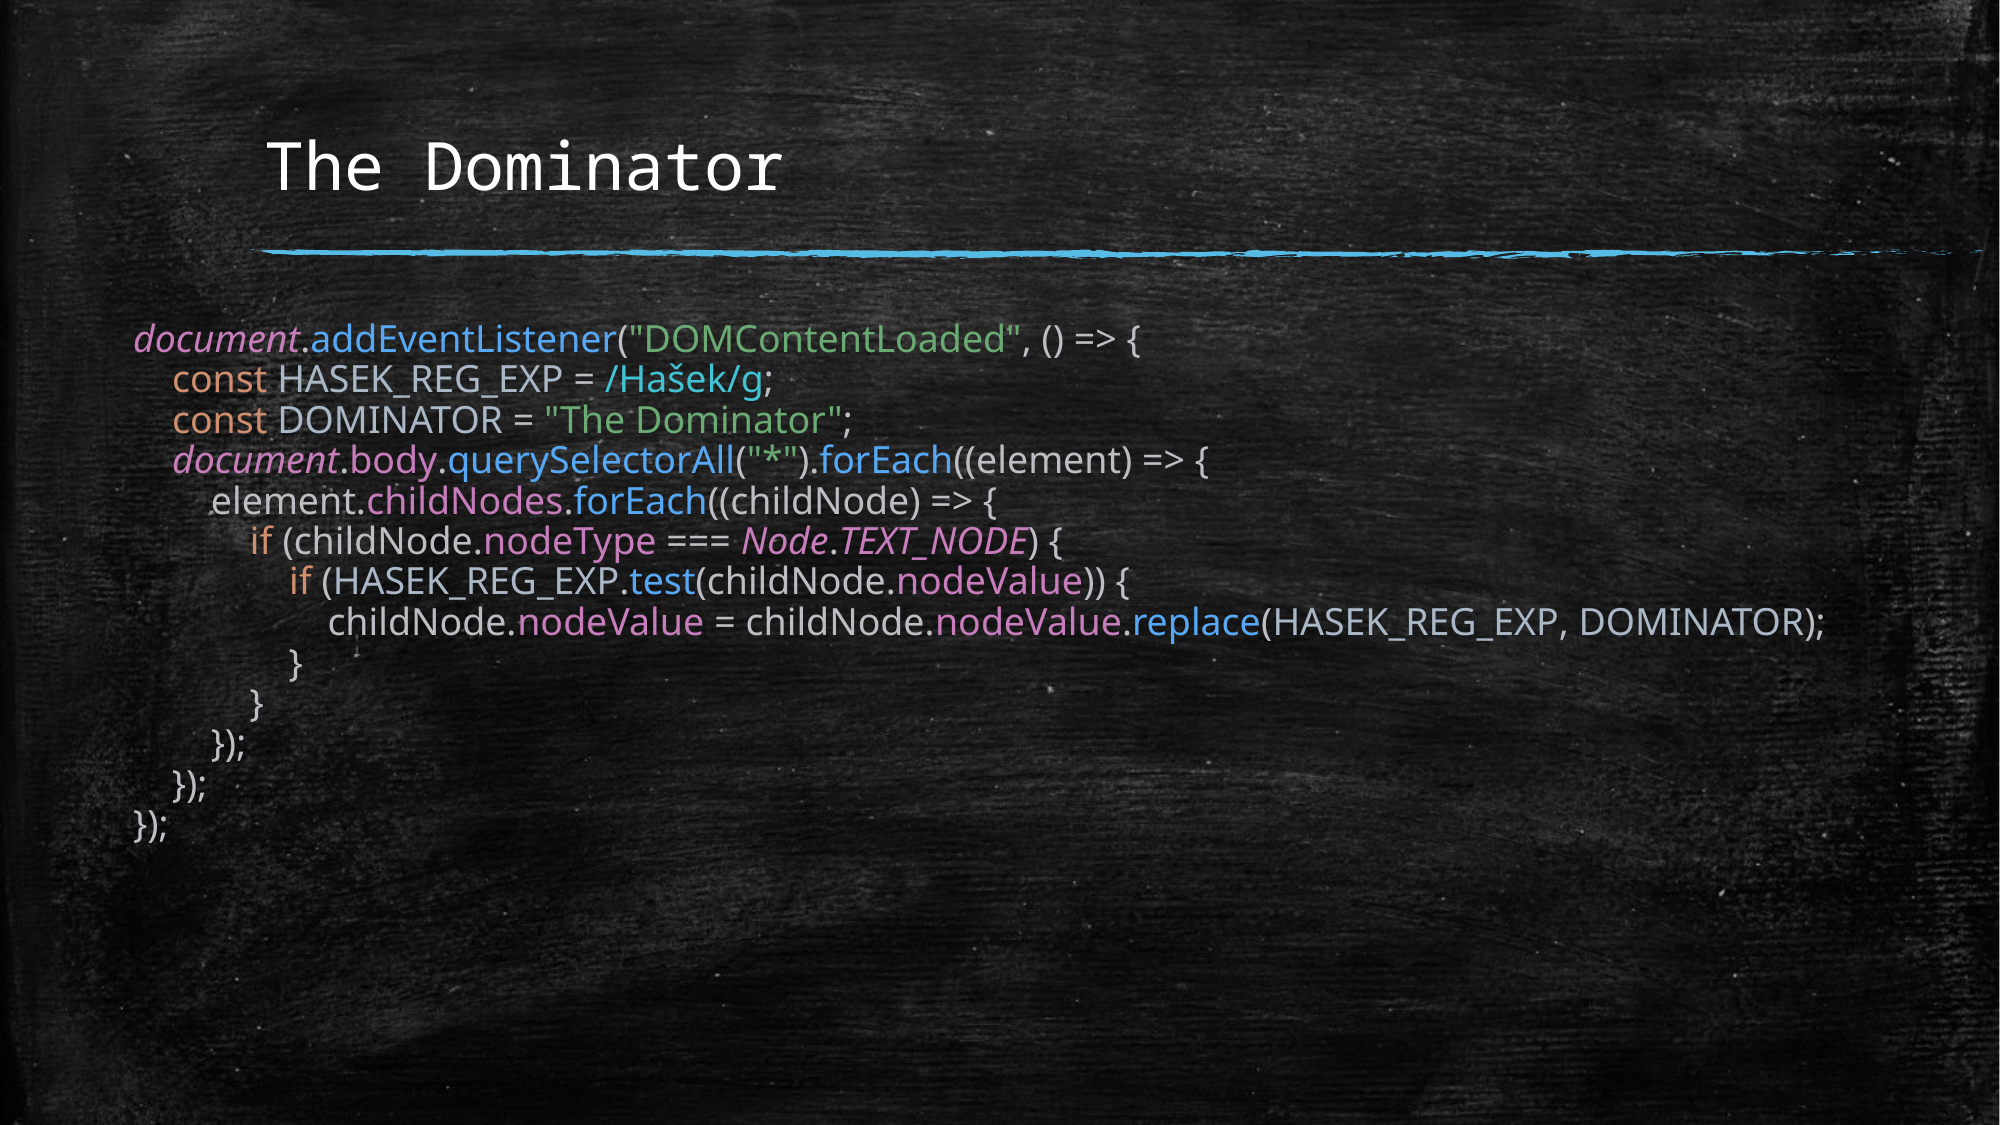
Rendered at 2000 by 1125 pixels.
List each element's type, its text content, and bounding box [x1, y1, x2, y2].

list document.addEventListener("DOMContentLoaded", () => { const HASEK_REG_EXP = /Hašek/g; const DOMINATOR = "The Dominator"; document.body.querySelectorAll("*").forEach((element) => { element.childNodes.forEach((childNode) => { if (childNode.nodeType === Node.TEXT_NODE) { if (HASEK_REG_EXP.test(childNode.nodeValue)) { childNode.nodeValue = childNode.nodeValue.replace(HASEK_REG_EXP, DOMINATOR); } } }); }); }); [118, 312, 1890, 1013]
picture [0, 0, 2000, 1125]
title The Dominator [249, 45, 1750, 213]
